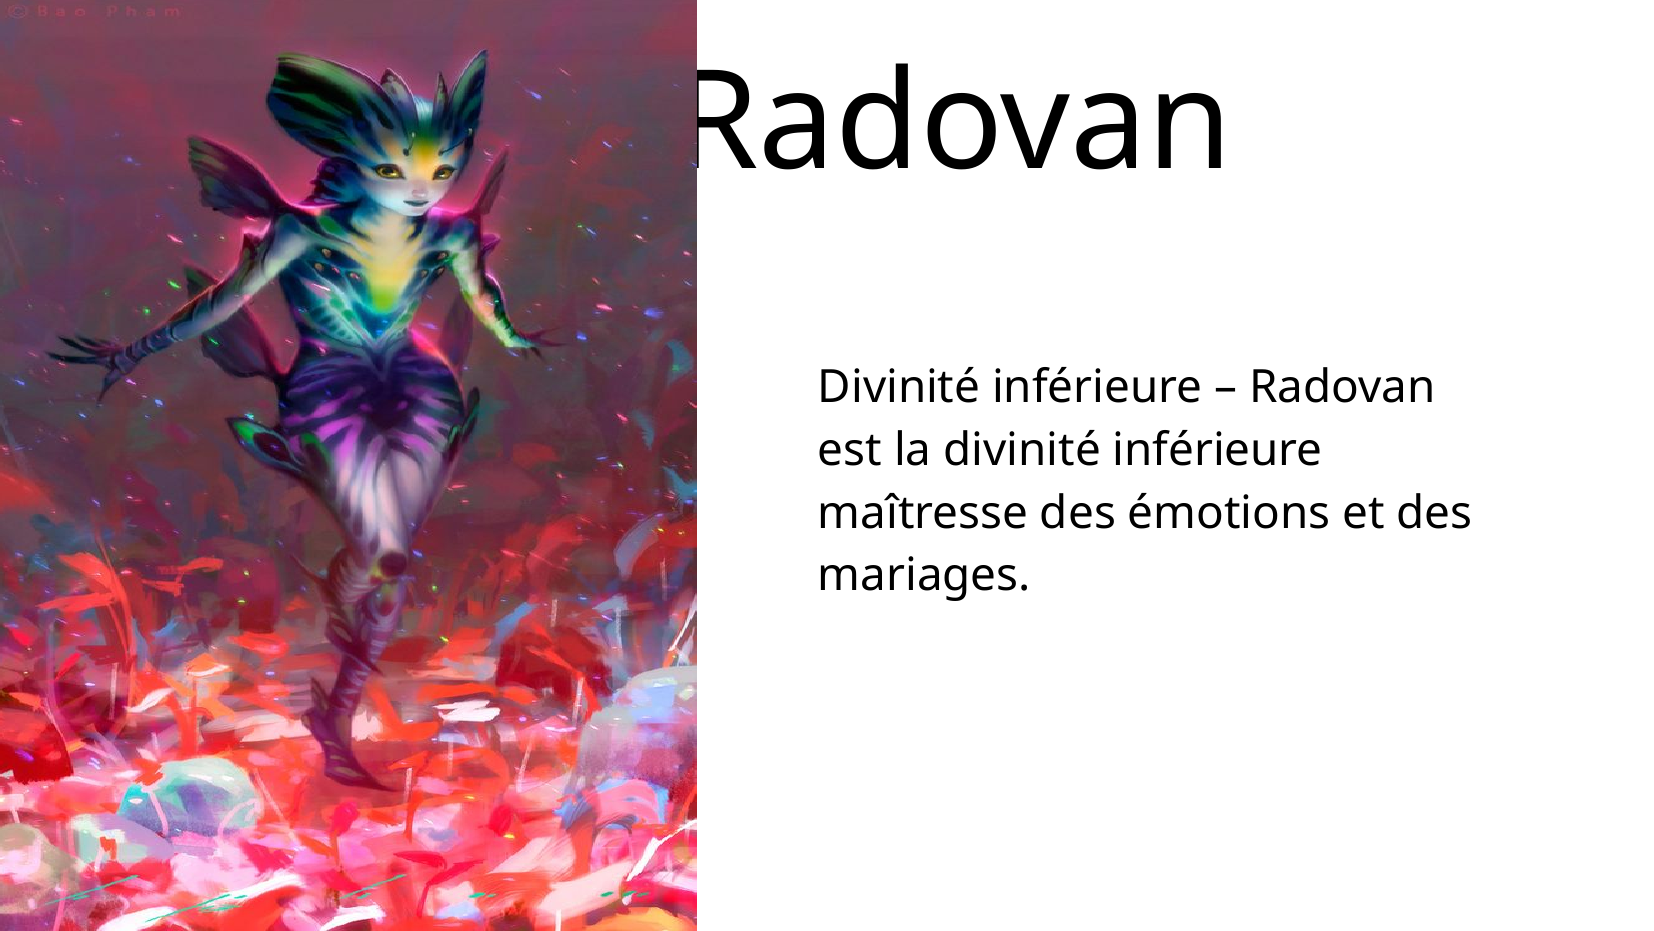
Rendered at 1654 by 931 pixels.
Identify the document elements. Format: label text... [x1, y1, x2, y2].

text_box Divinité inférieure – Radovan est la divinité inférieure maîtresse des émotions et des mariages. [803, 346, 1489, 591]
title Radovan [697, 14, 1571, 216]
picture [0, 0, 697, 931]
